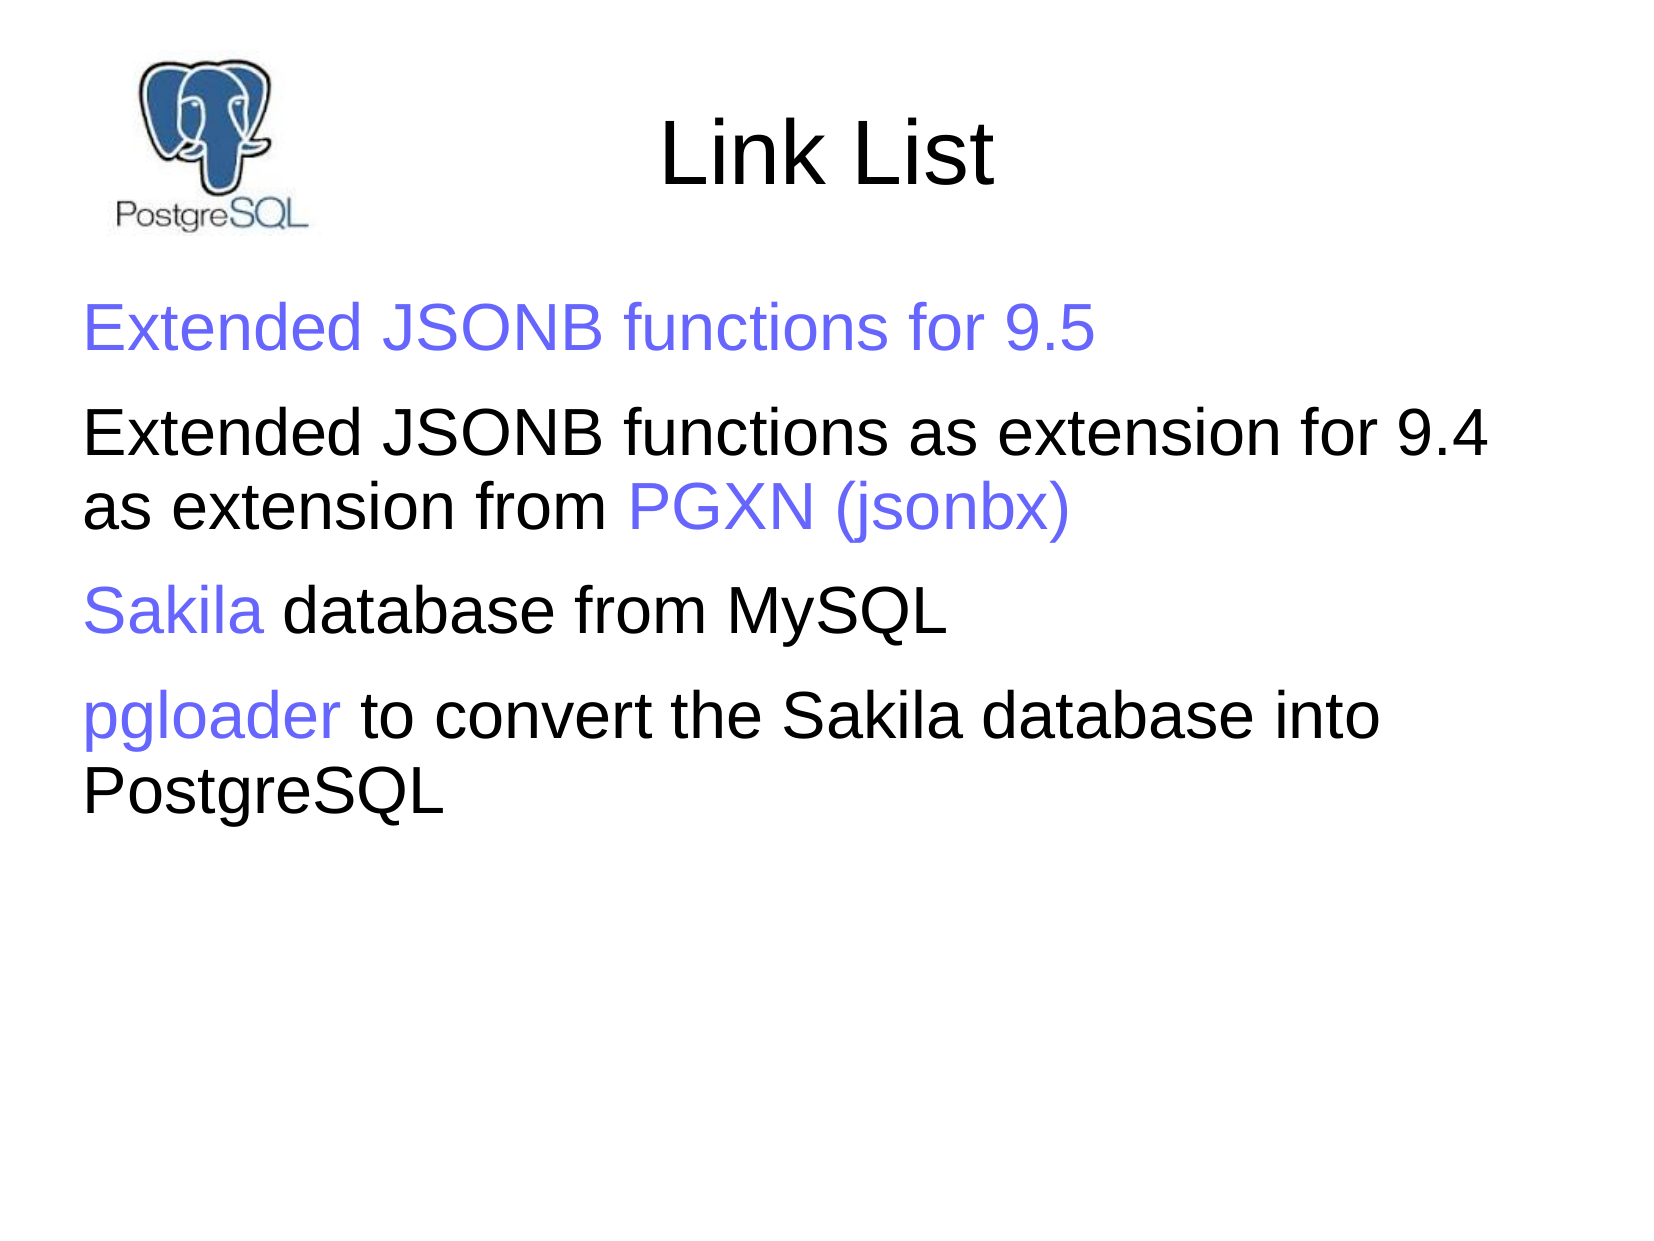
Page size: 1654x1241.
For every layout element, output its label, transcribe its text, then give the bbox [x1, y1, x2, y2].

list Extended JSONB functions for 9.5 Extended JSONB functions as extension for 9.4 as extension from PGXN (jsonbx) Sakila database from MySQL pgloader to convert the Sakila database into PostgreSQL [82, 290, 1538, 1010]
picture [58, 50, 356, 237]
title Link List [82, 49, 1571, 257]
